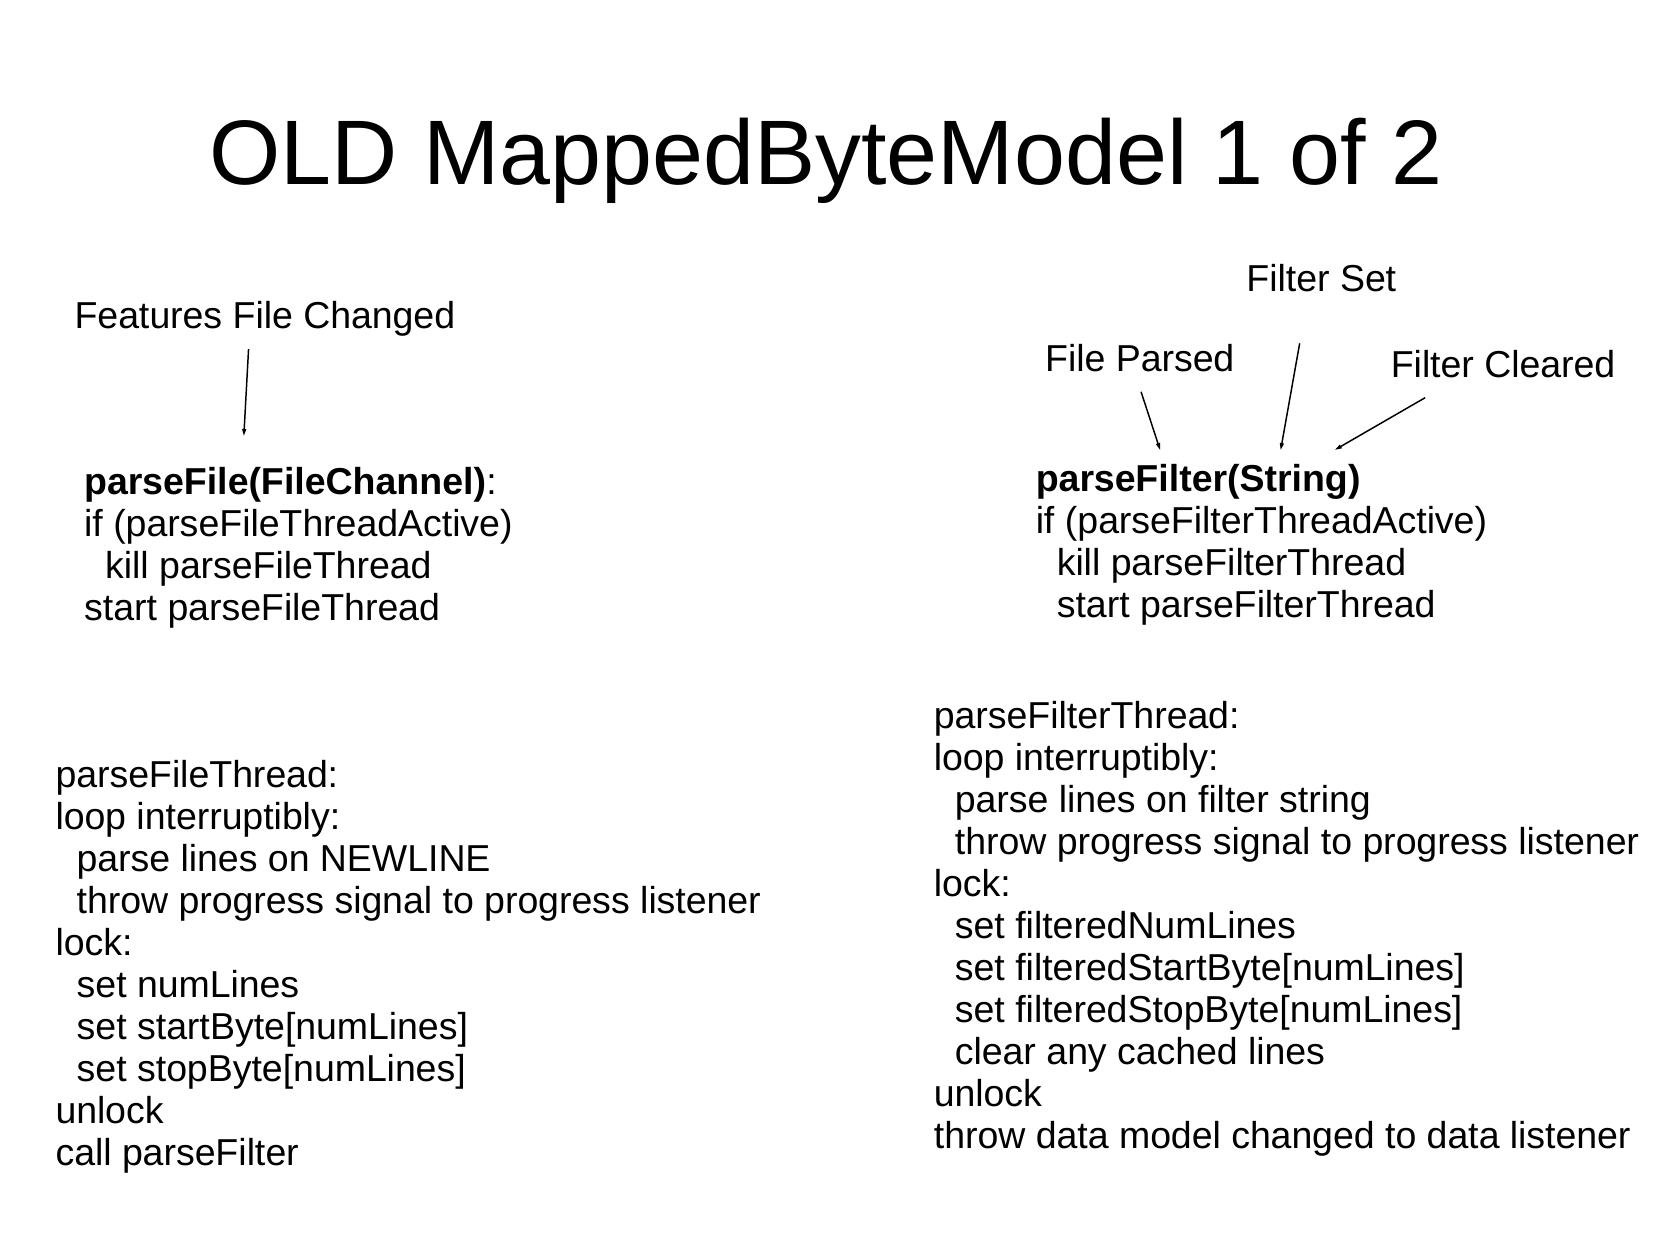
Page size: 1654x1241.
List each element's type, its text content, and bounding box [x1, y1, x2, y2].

text_box Filter Set [1231, 249, 1385, 313]
text_box parseFileThread: loop interruptibly: parse lines on NEWLINE throw progress signal to progress listener lock: set numLines set startByte[numLines] set stopByte[numLines] unlock call parseFilter [40, 745, 648, 1230]
text_box Filter Cleared [1375, 334, 1590, 398]
text_box parseFilter(String) if (parseFilterThreadActive) kill parseFilterThread start parseFilterThread [1020, 449, 1421, 655]
text_box parseFilterThread: loop interruptibly: parse lines on filter string throw progress signal to progress listener lock: set filteredNumLines set filteredStartByte[numLines] set filteredStopByte[numLines] clear any cached lines unlock throw data model changed to data listener [918, 686, 1526, 1218]
text_box parseFile(FileChannel): if (parseFileThreadActive) kill parseFileThread start parseFileThread [68, 452, 450, 658]
title OLD MappedByteModel 1 of 2 [82, 56, 1571, 250]
text_box File Parsed [1029, 329, 1216, 393]
text_box Features File Changed [59, 286, 402, 350]
